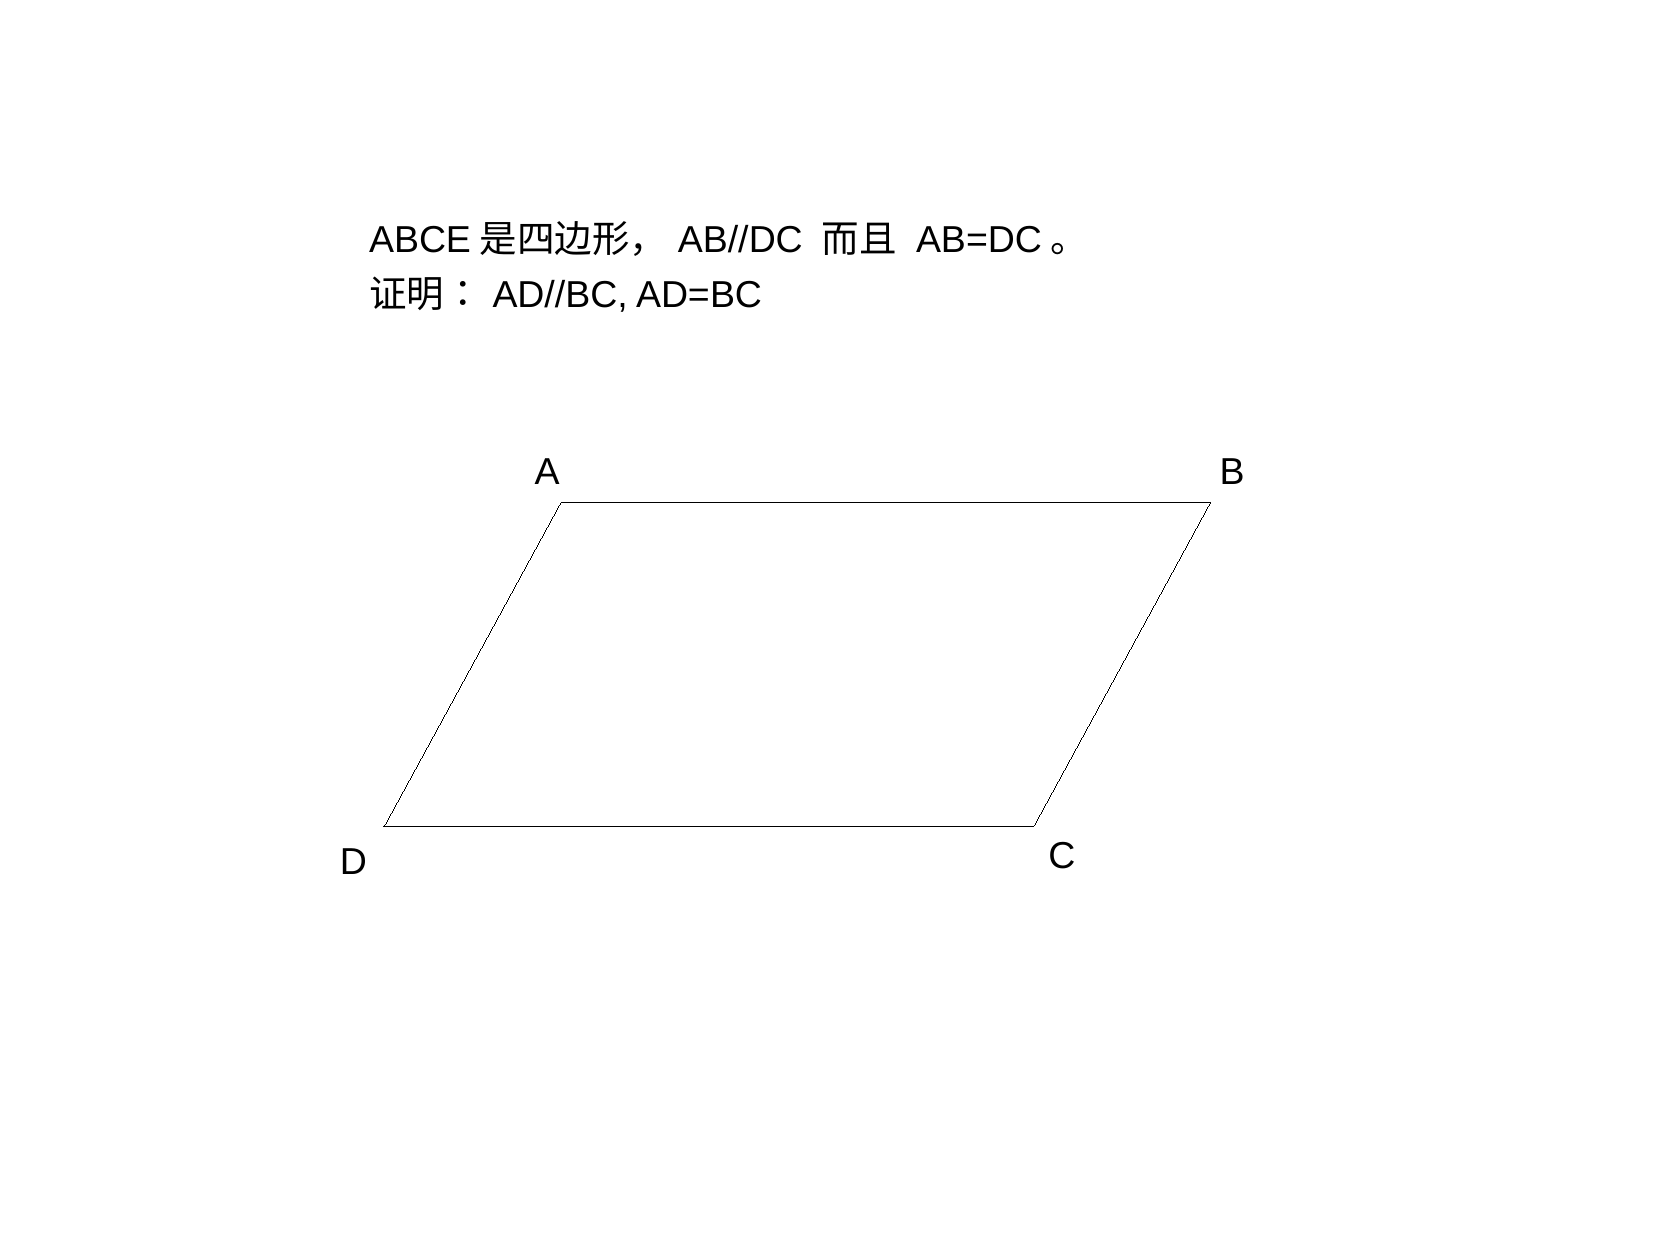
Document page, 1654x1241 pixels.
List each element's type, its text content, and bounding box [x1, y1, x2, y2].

text_box A [519, 442, 575, 500]
text_box D [325, 832, 382, 890]
text_box ABCE是四边形，AB//DC 而且 AB=DC。 证明：AD//BC, AD=BC [354, 201, 1068, 301]
text_box C [1033, 826, 1091, 884]
text_box B [1204, 443, 1260, 500]
